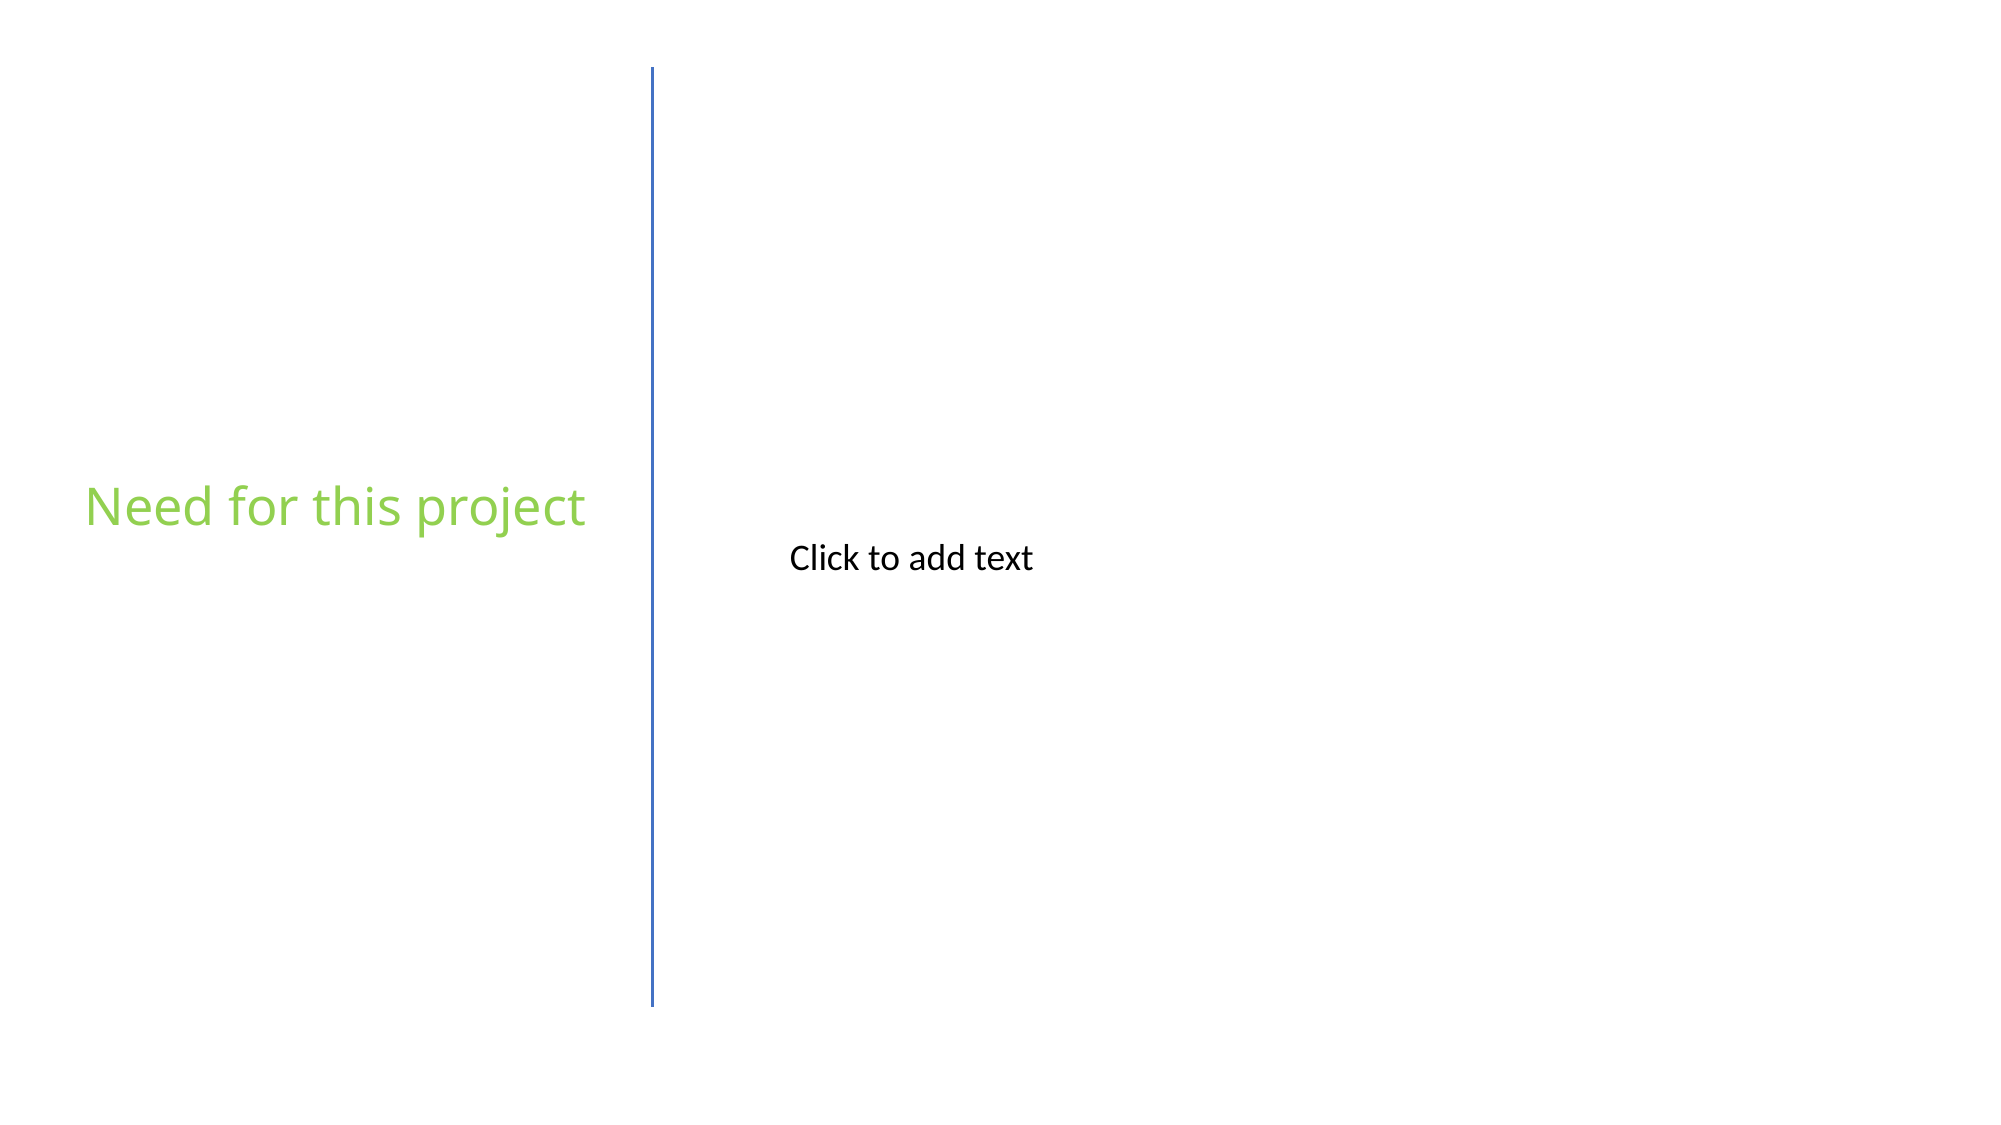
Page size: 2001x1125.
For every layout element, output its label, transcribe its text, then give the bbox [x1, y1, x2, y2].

text_box We need more secure and reliable systems during these times. Such a system should be immune to authorization theft or loss. This has led to the need for biometrics for security purposes. Physiological and behavioral traits are good and reliable traits to differentiate users and help in user authorization. Mouse dynamics is one of the behavioral biometric technique which involves collecting and accessing the data of how a user moves and uses his/her mouse. [739, 282, 1908, 844]
text_box Need for this project [48, 465, 637, 608]
